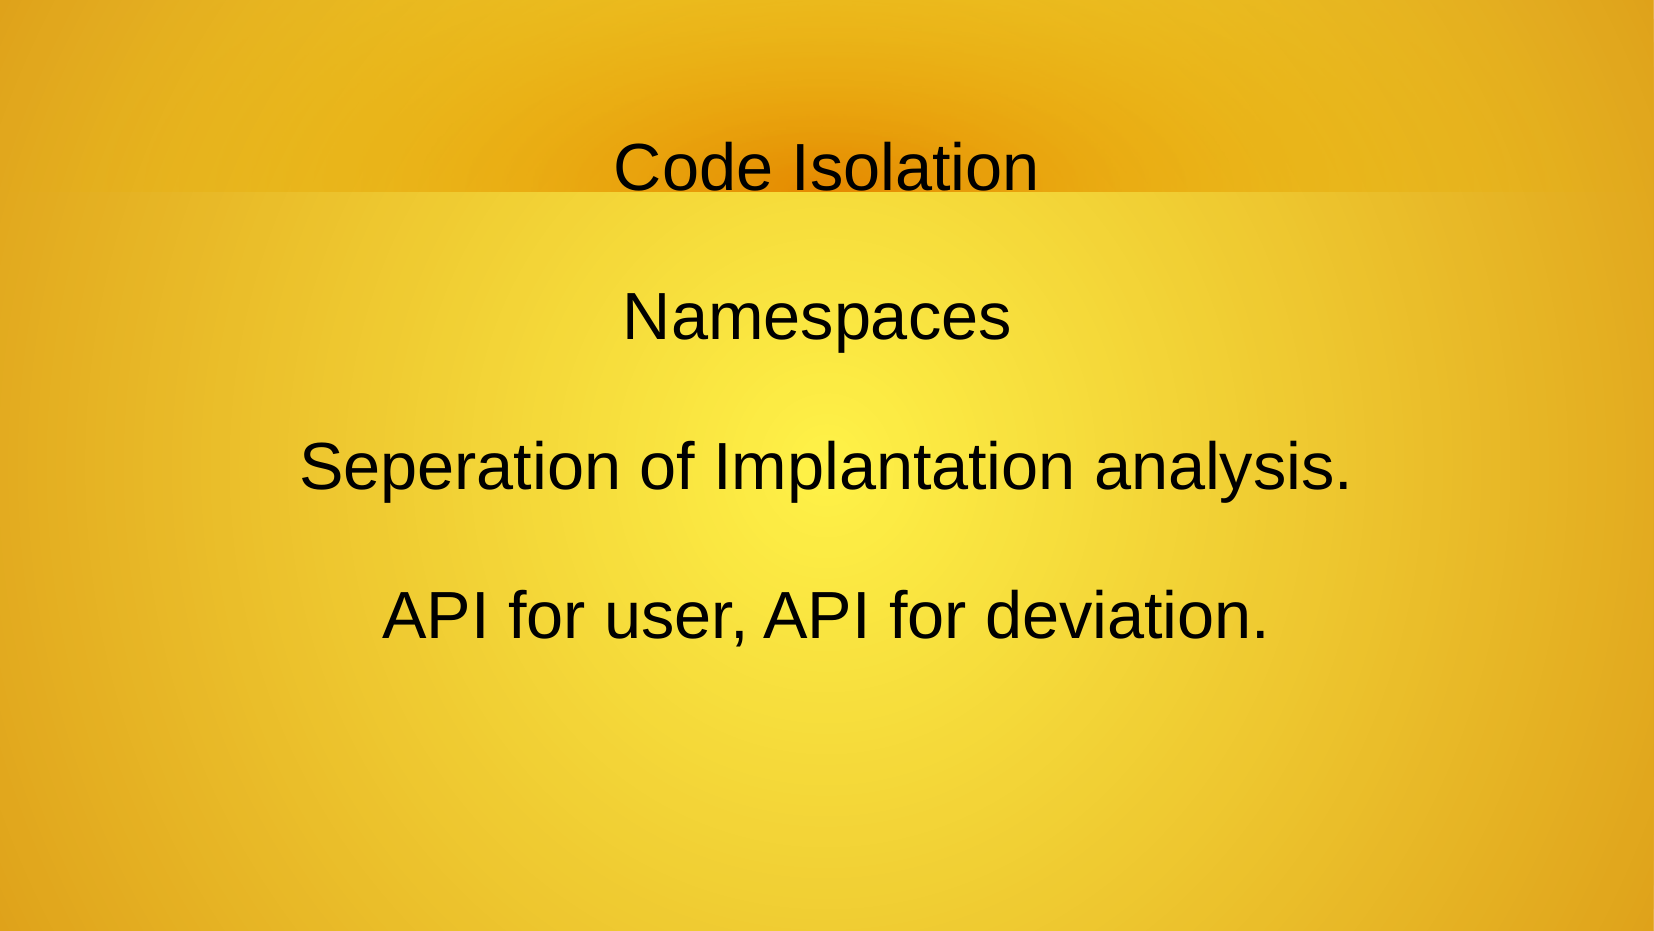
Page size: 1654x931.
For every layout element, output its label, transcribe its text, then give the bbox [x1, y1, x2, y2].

subtitle Code Isolation Namespaces Seperation of Implantation analysis. API for user, API for deviation. [82, 35, 1571, 748]
